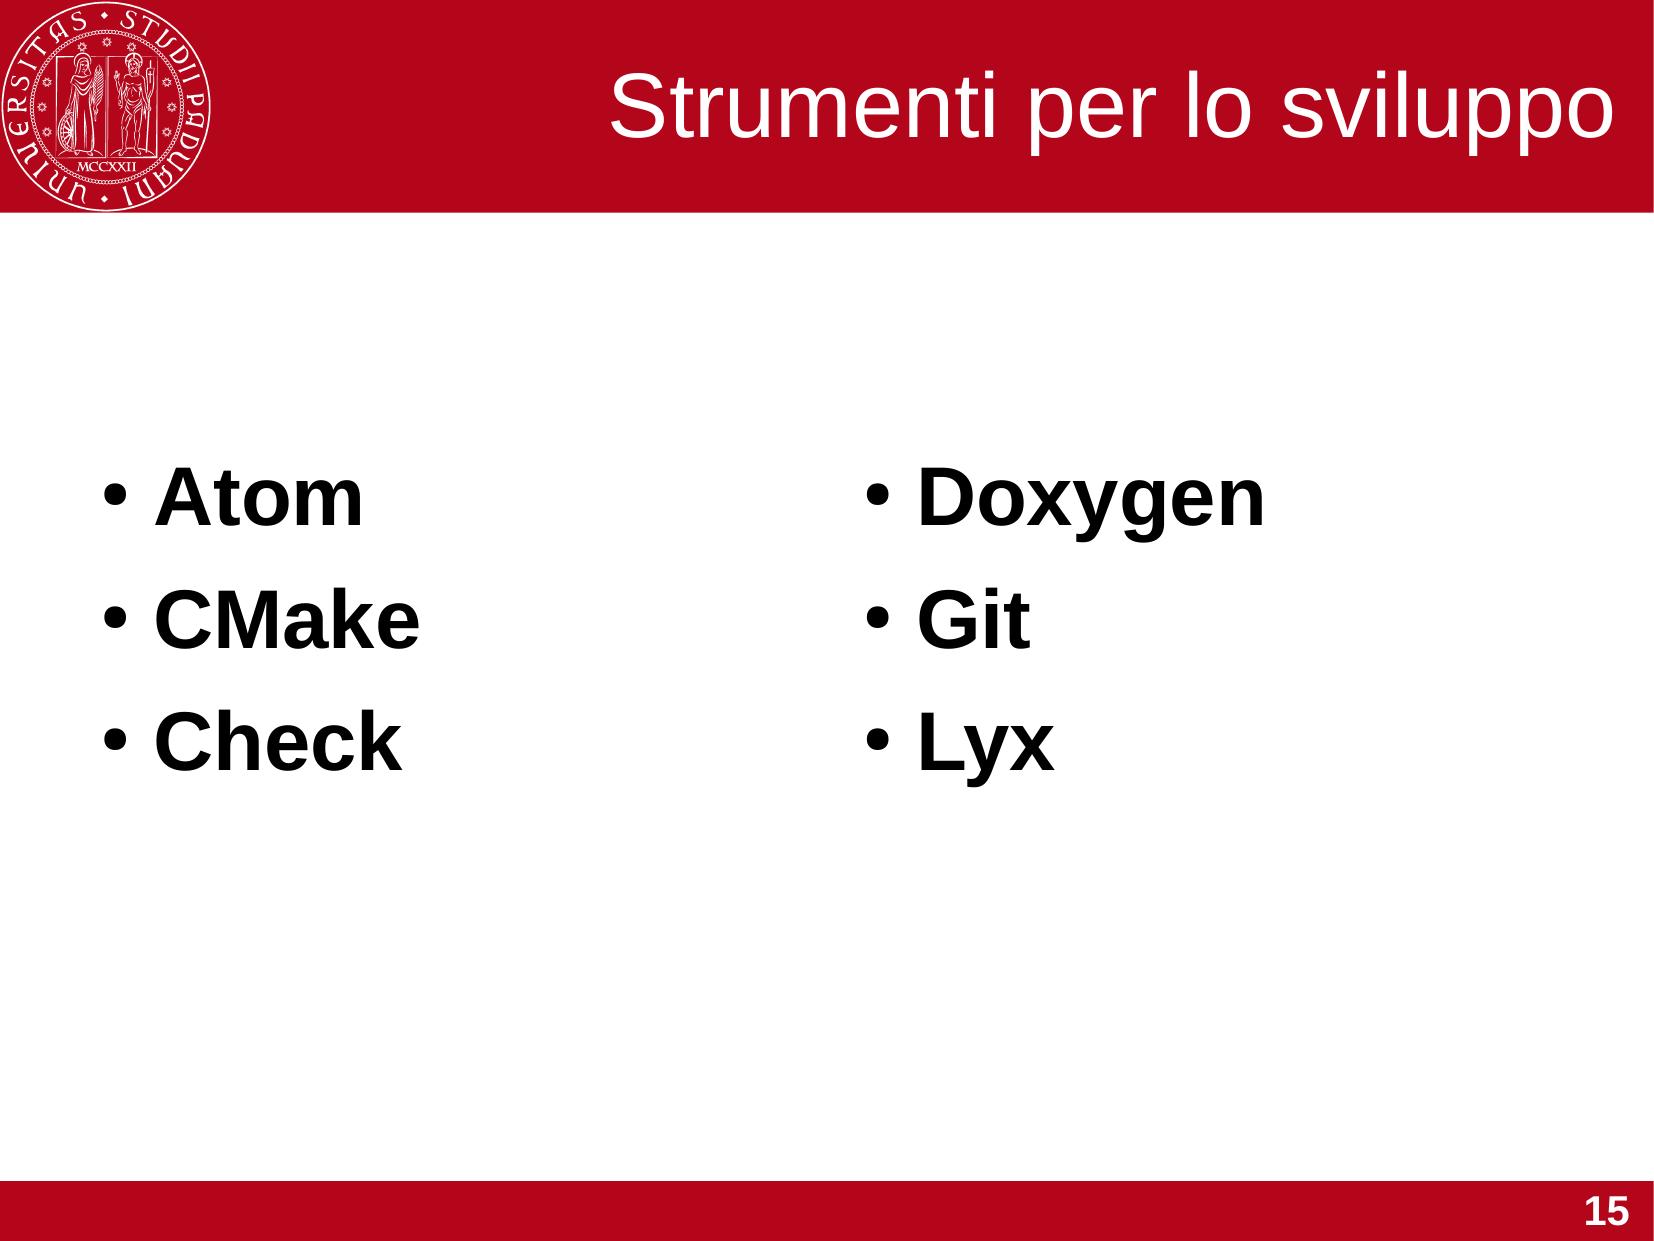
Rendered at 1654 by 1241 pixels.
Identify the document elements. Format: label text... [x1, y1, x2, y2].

list Doxygen Git Lyx [845, 259, 1572, 980]
list Atom CMake Check [82, 259, 809, 980]
title Strumenti per lo sviluppo [259, 0, 1619, 213]
picture [0, 0, 212, 213]
